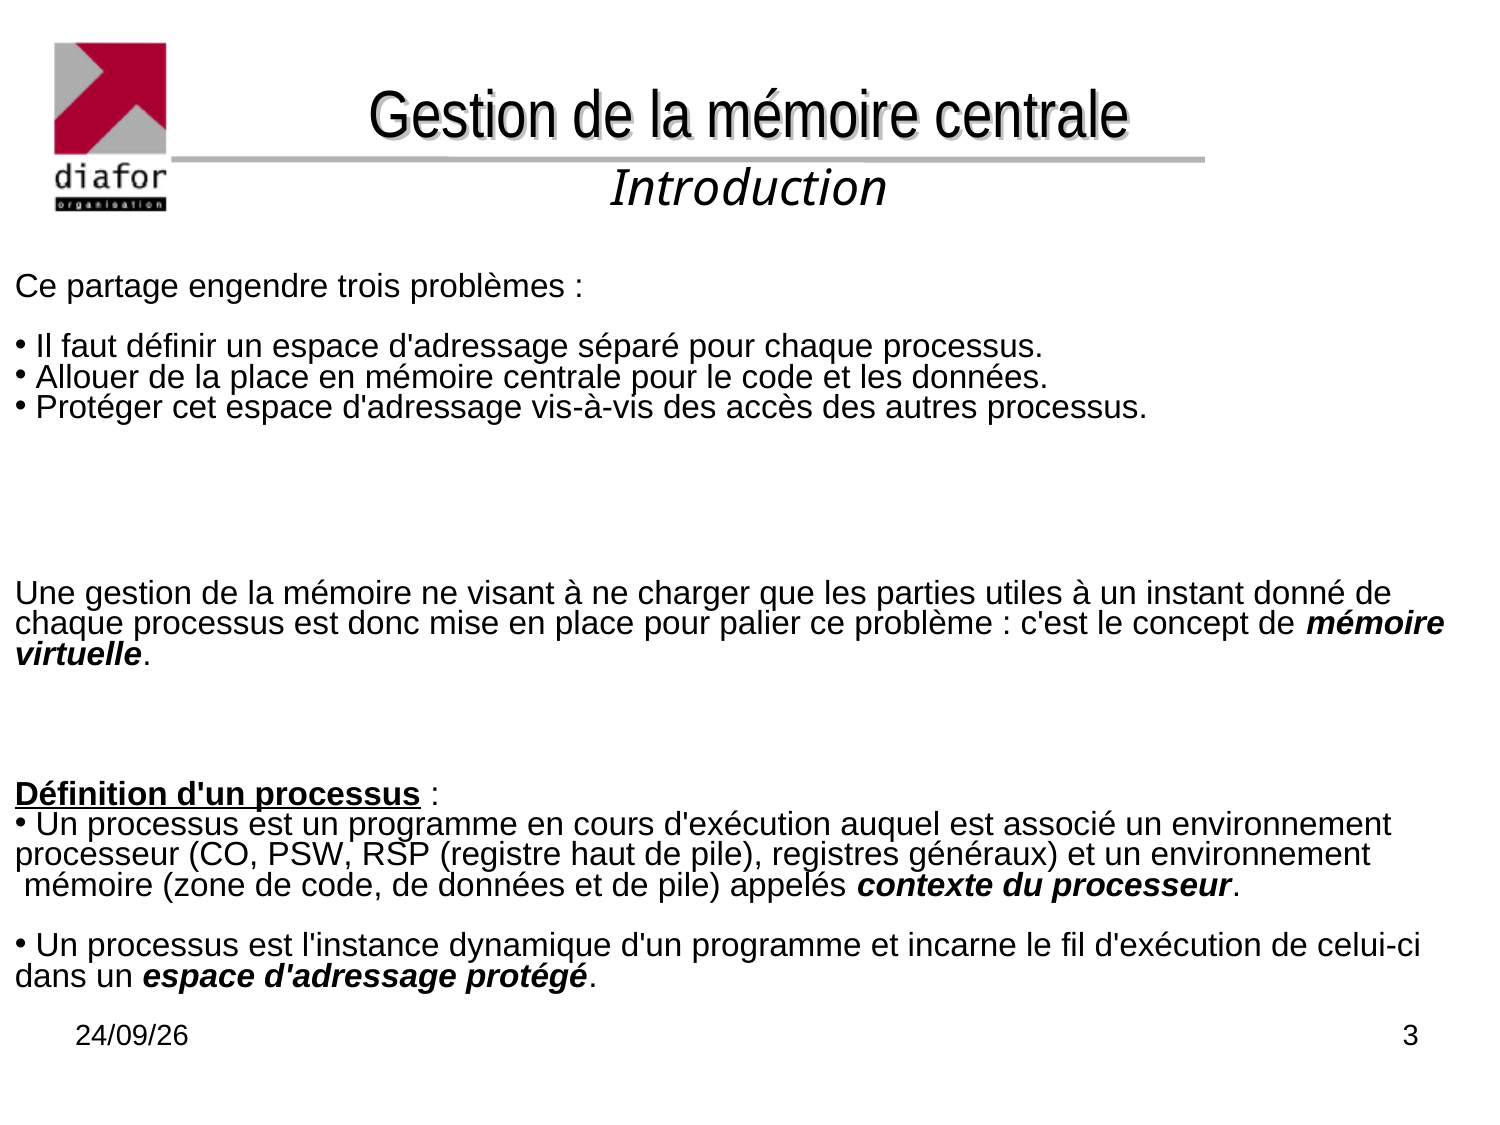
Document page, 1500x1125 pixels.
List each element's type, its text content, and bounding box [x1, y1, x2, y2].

picture [53, 42, 168, 213]
title Gestion de la mémoire centrale Introduction [75, 45, 1426, 250]
text_box Ce partage engendre trois problèmes : Il faut définir un espace d'adressage séparé pour chaque processus. Allouer de la place en mémoire centrale pour le code et les données. Protéger cet espace d'adressage vis-à-vis des accès des autres processus. [0, 265, 1165, 433]
text_box Définition d'un processus : Un processus est un programme en cours d'exécution auquel est associé un environnement processeur (CO, PSW, RSP (registre haut de pile), registres généraux) et un environnement mémoire (zone de code, de données et de pile) appelés contexte du processeur. Un processus est l'instance dynamique d'un programme et incarne le fil d'exécution de celui-ci dans un espace d'adressage protégé. [0, 773, 1439, 1001]
text_box Une gestion de la mémoire ne visant à ne charger que les parties utiles à un instant donné de chaque processus est donc mise en place pour palier ce problème : c'est le concept de mémoire virtuelle. [0, 572, 1460, 679]
